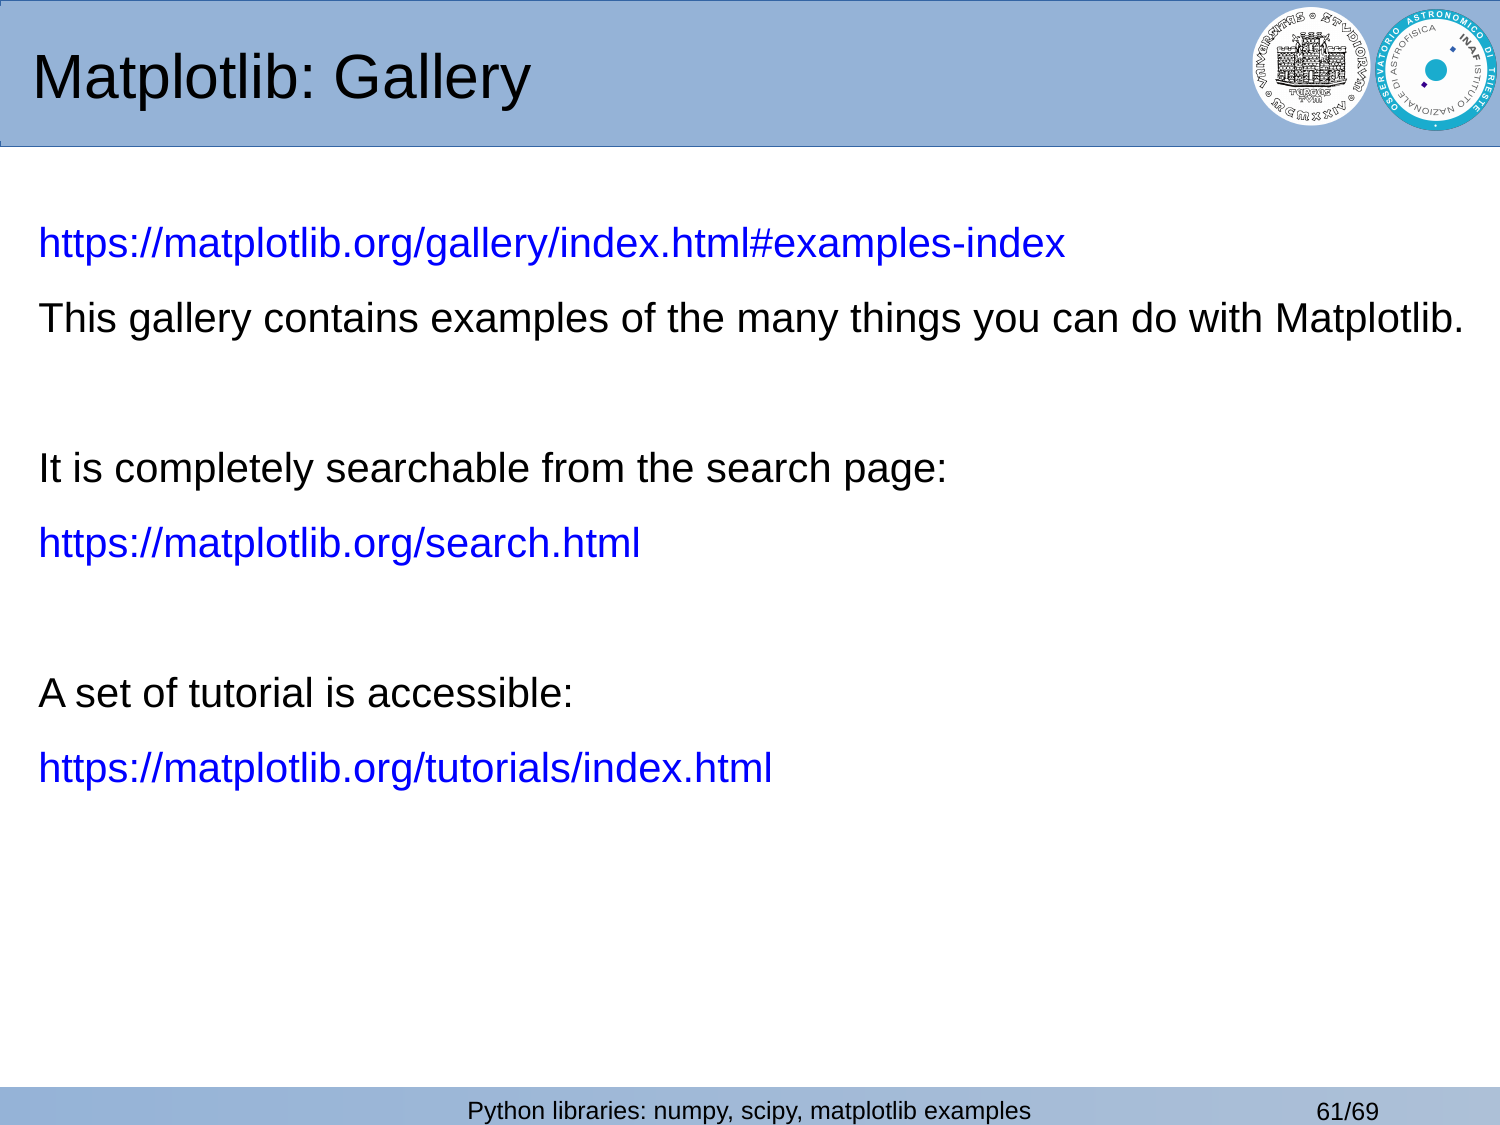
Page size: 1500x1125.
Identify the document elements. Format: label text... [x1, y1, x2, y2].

text_box Matplotlib: Gallery [0, 5, 1253, 141]
list https://matplotlib.org/gallery/index.html#examples-index This gallery contains examples of the many things you can do with Matplotlib. It is completely searchable from the search page: https://matplotlib.org/search.html A set of tutorial is accessible: https://matplotlib.org/tutorials/index.html [23, 182, 1500, 1084]
picture [1253, 0, 1500, 156]
